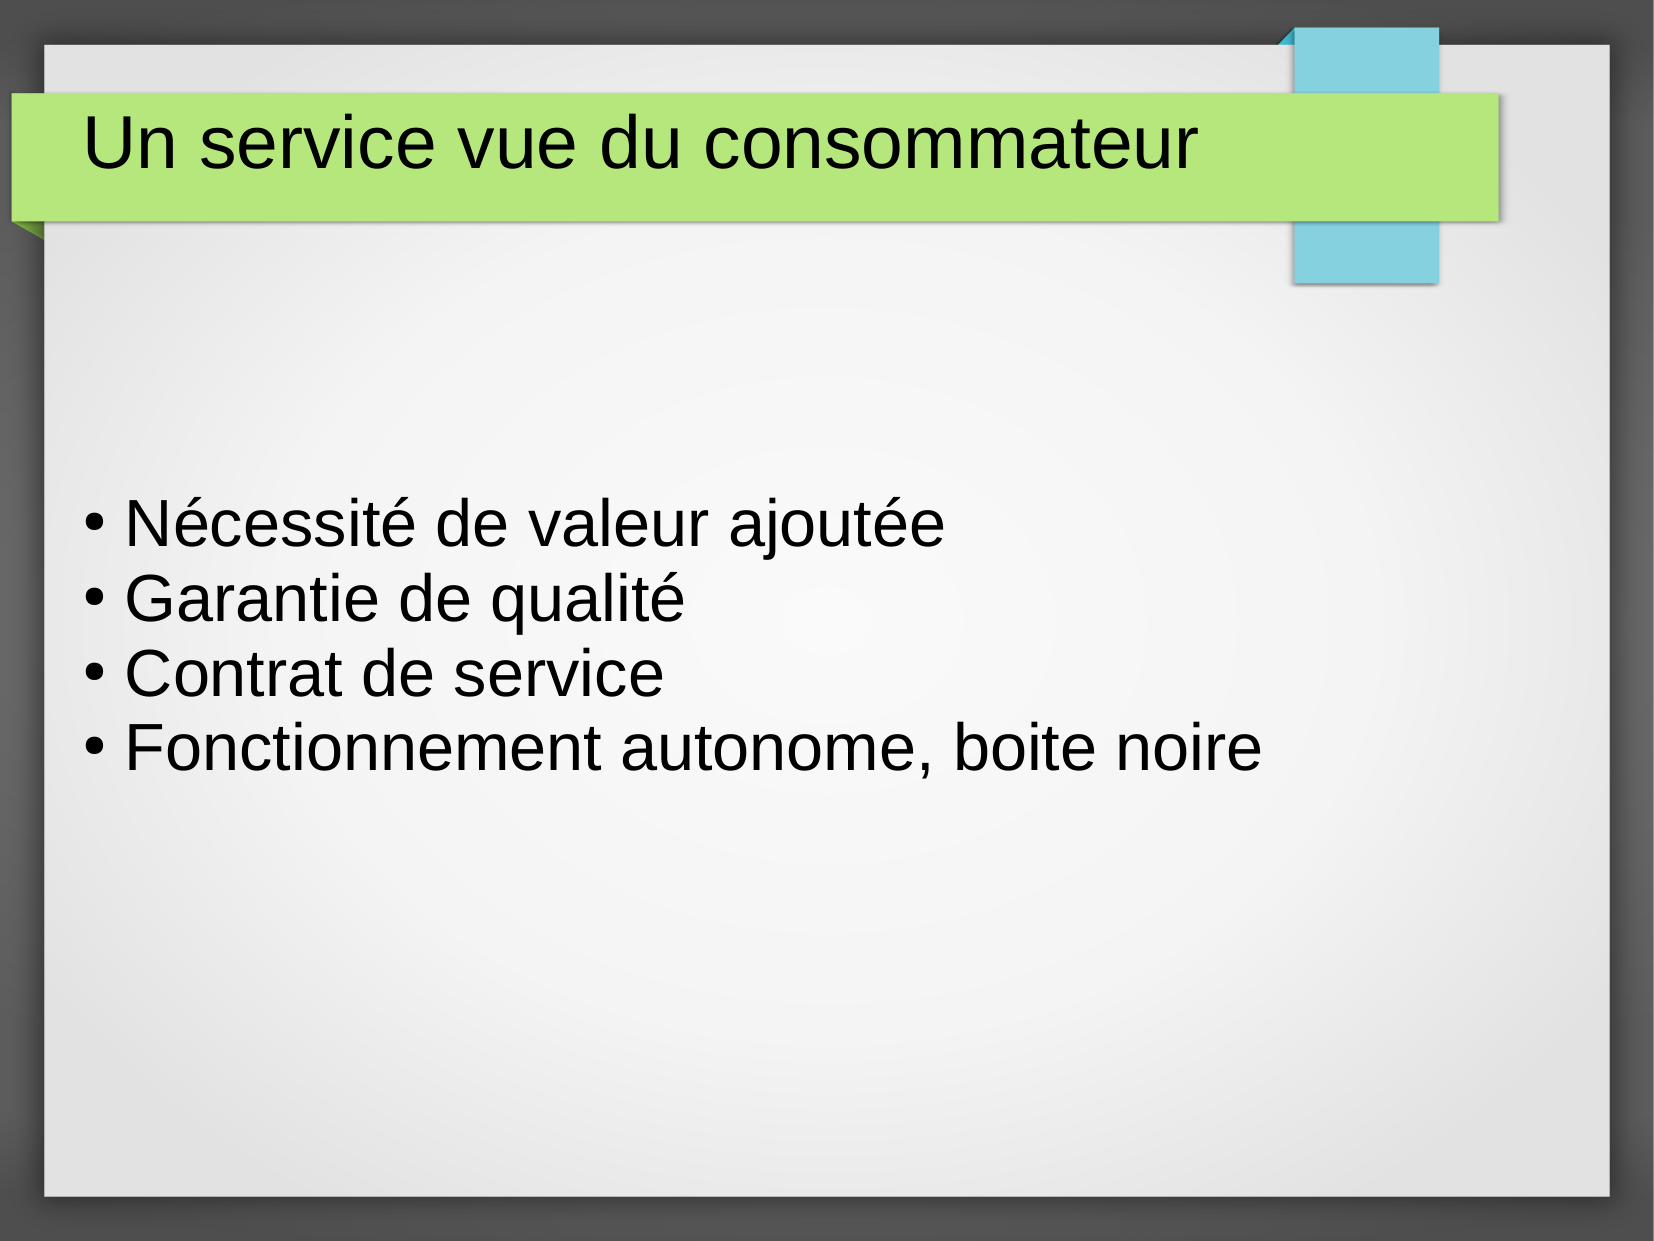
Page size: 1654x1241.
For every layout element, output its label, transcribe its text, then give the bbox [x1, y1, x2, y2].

subtitle Nécessité de valeur ajoutée Garantie de qualité Contrat de service Fonctionnement autonome, boite noire [82, 49, 1571, 1010]
picture [0, 0, 1654, 1241]
